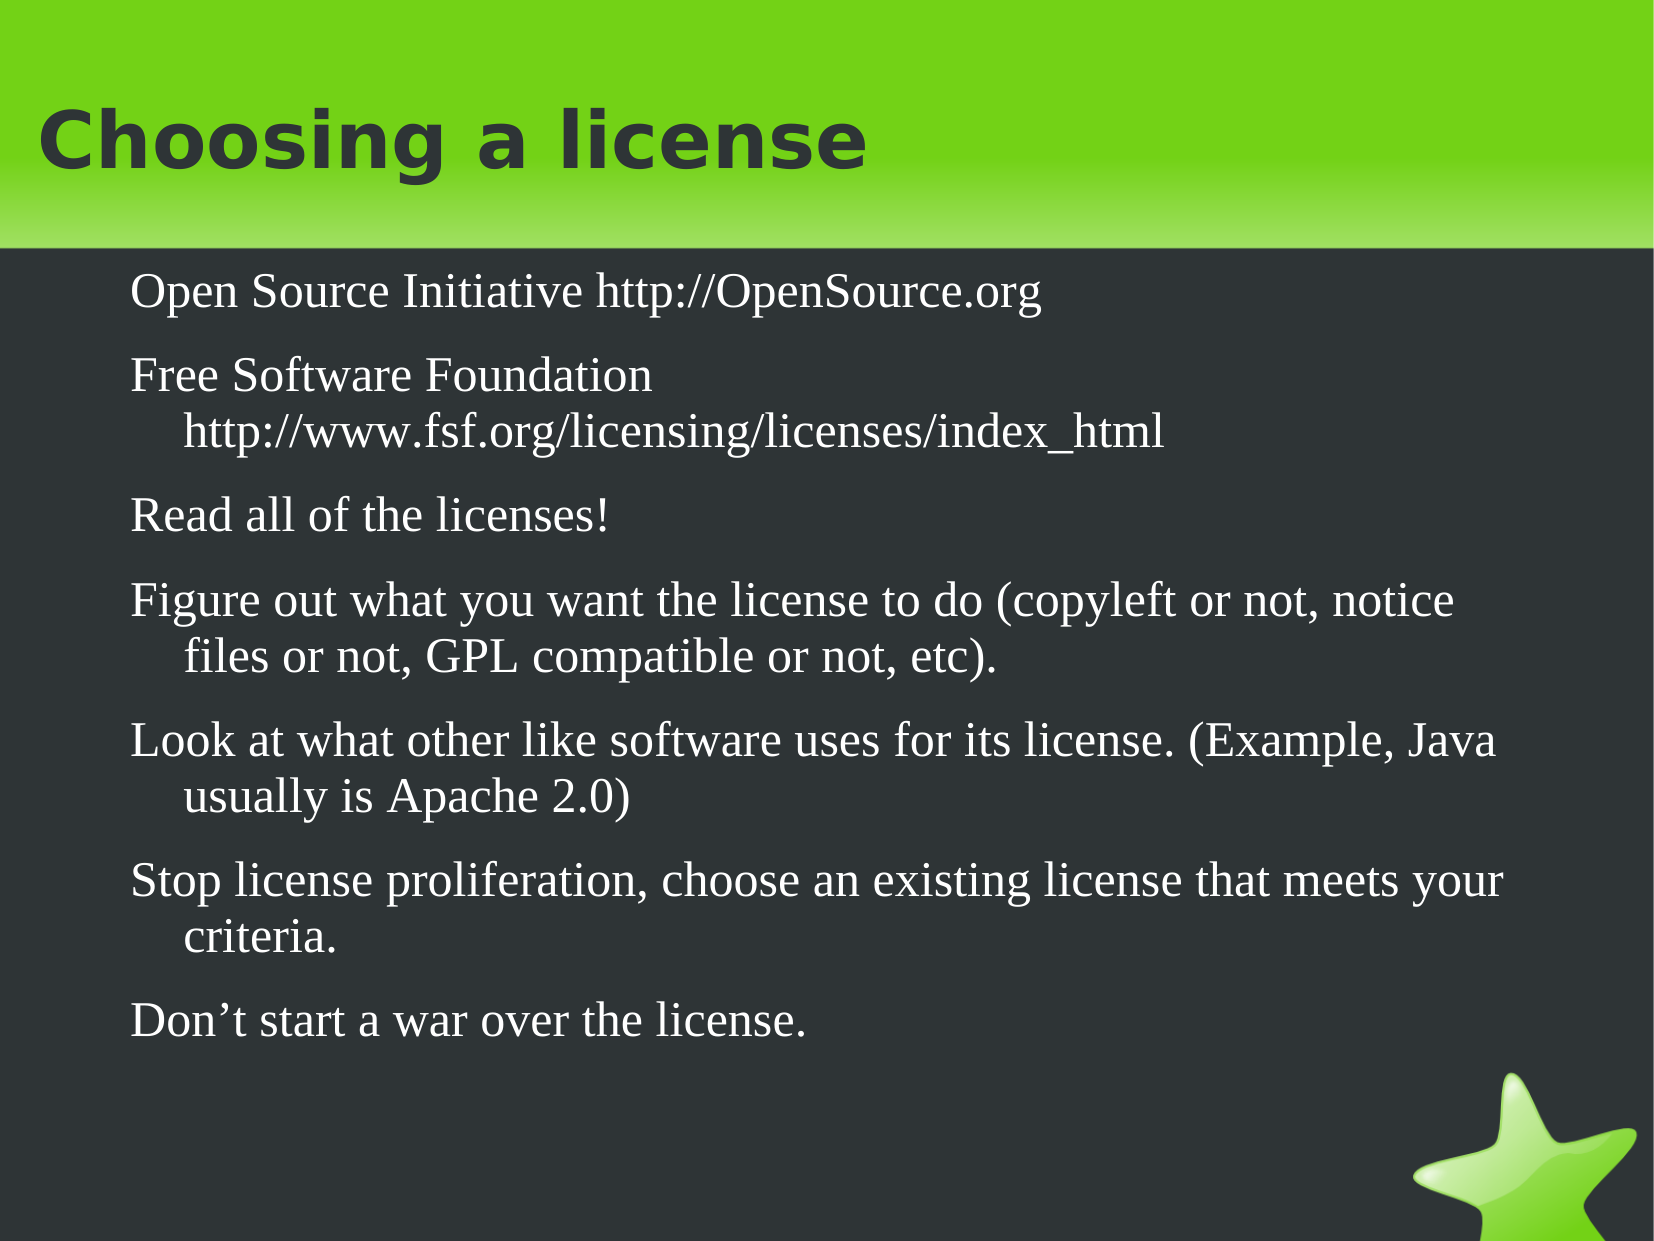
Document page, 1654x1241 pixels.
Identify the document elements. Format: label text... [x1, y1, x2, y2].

list Open Source Initiative http://OpenSource.org Free Software Foundation http://www.fsf.org/licensing/licenses/index_html Read all of the licenses! Figure out what you want the license to do (copyleft or not, notice files or not, GPL compatible or not, etc). Look at what other like software uses for its license. (Example, Java usually is Apache 2.0) Stop license proliferation, choose an existing license that meets your criteria. Don’t start a war over the license. [112, 262, 1552, 1202]
picture [0, 0, 1654, 1241]
title Choosing a license [37, 37, 1654, 245]
